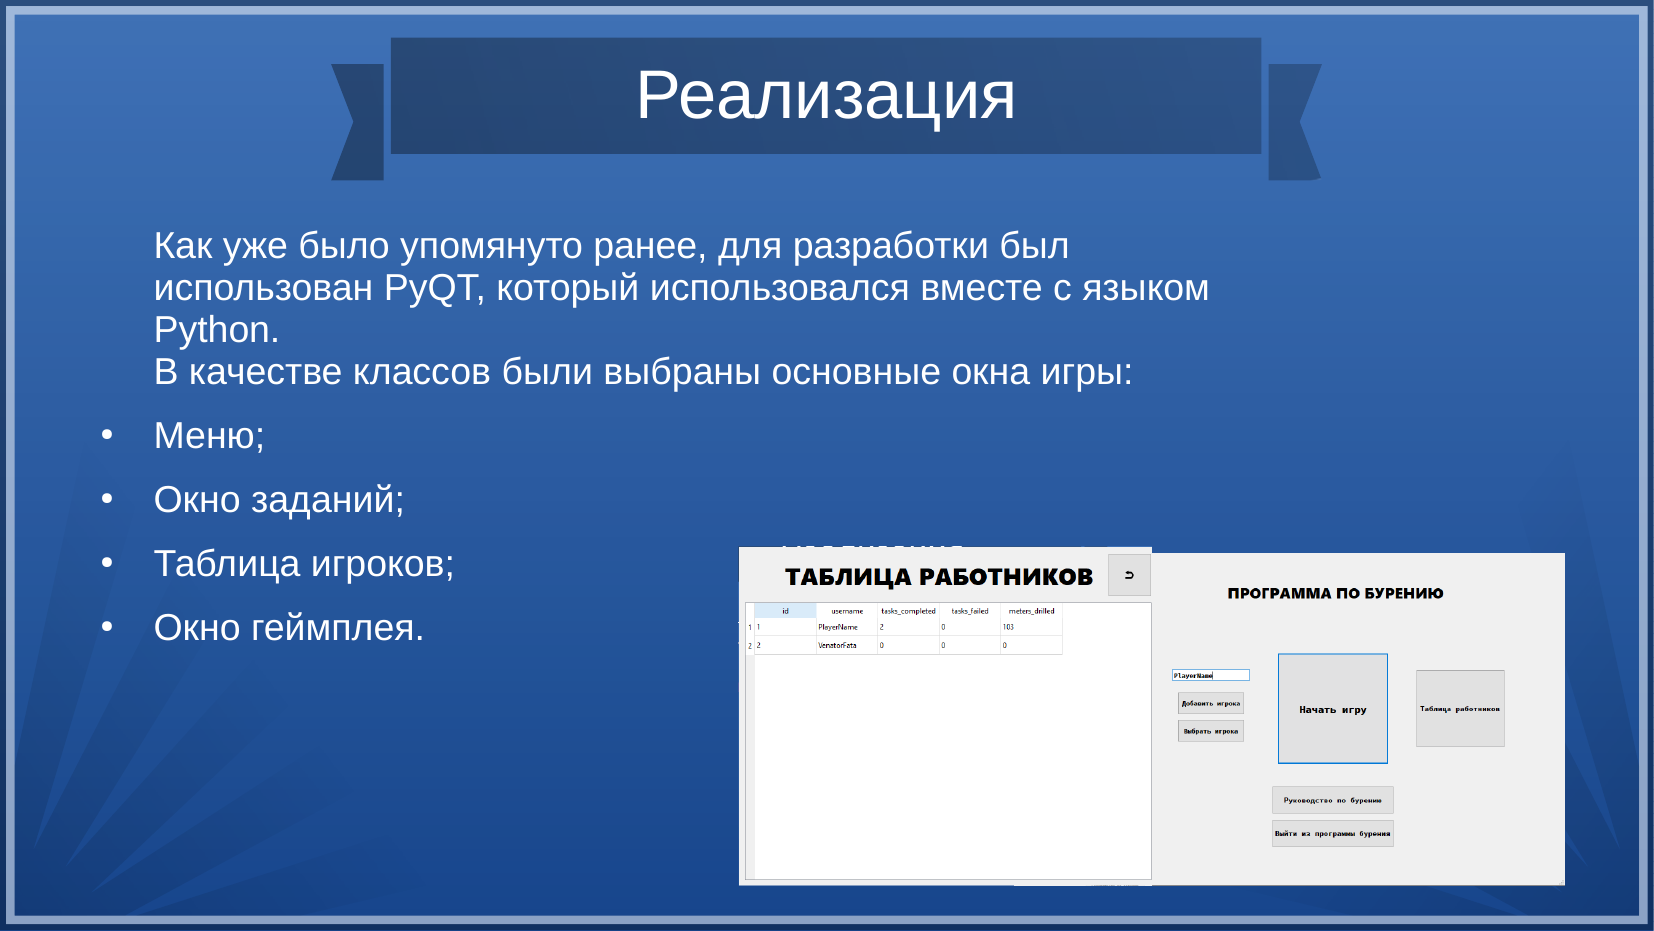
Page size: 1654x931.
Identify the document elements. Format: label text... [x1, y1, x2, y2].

picture [738, 546, 1565, 886]
title Реализация [389, 35, 1264, 154]
list Как уже было упомянуто ранее, для разработки был использован PyQT, который использовался вместе с языком Python. В качестве классов были выбраны основные окна игры: Меню; Окно заданий; Таблица игроков; Окно геймплея. [82, 224, 1270, 848]
